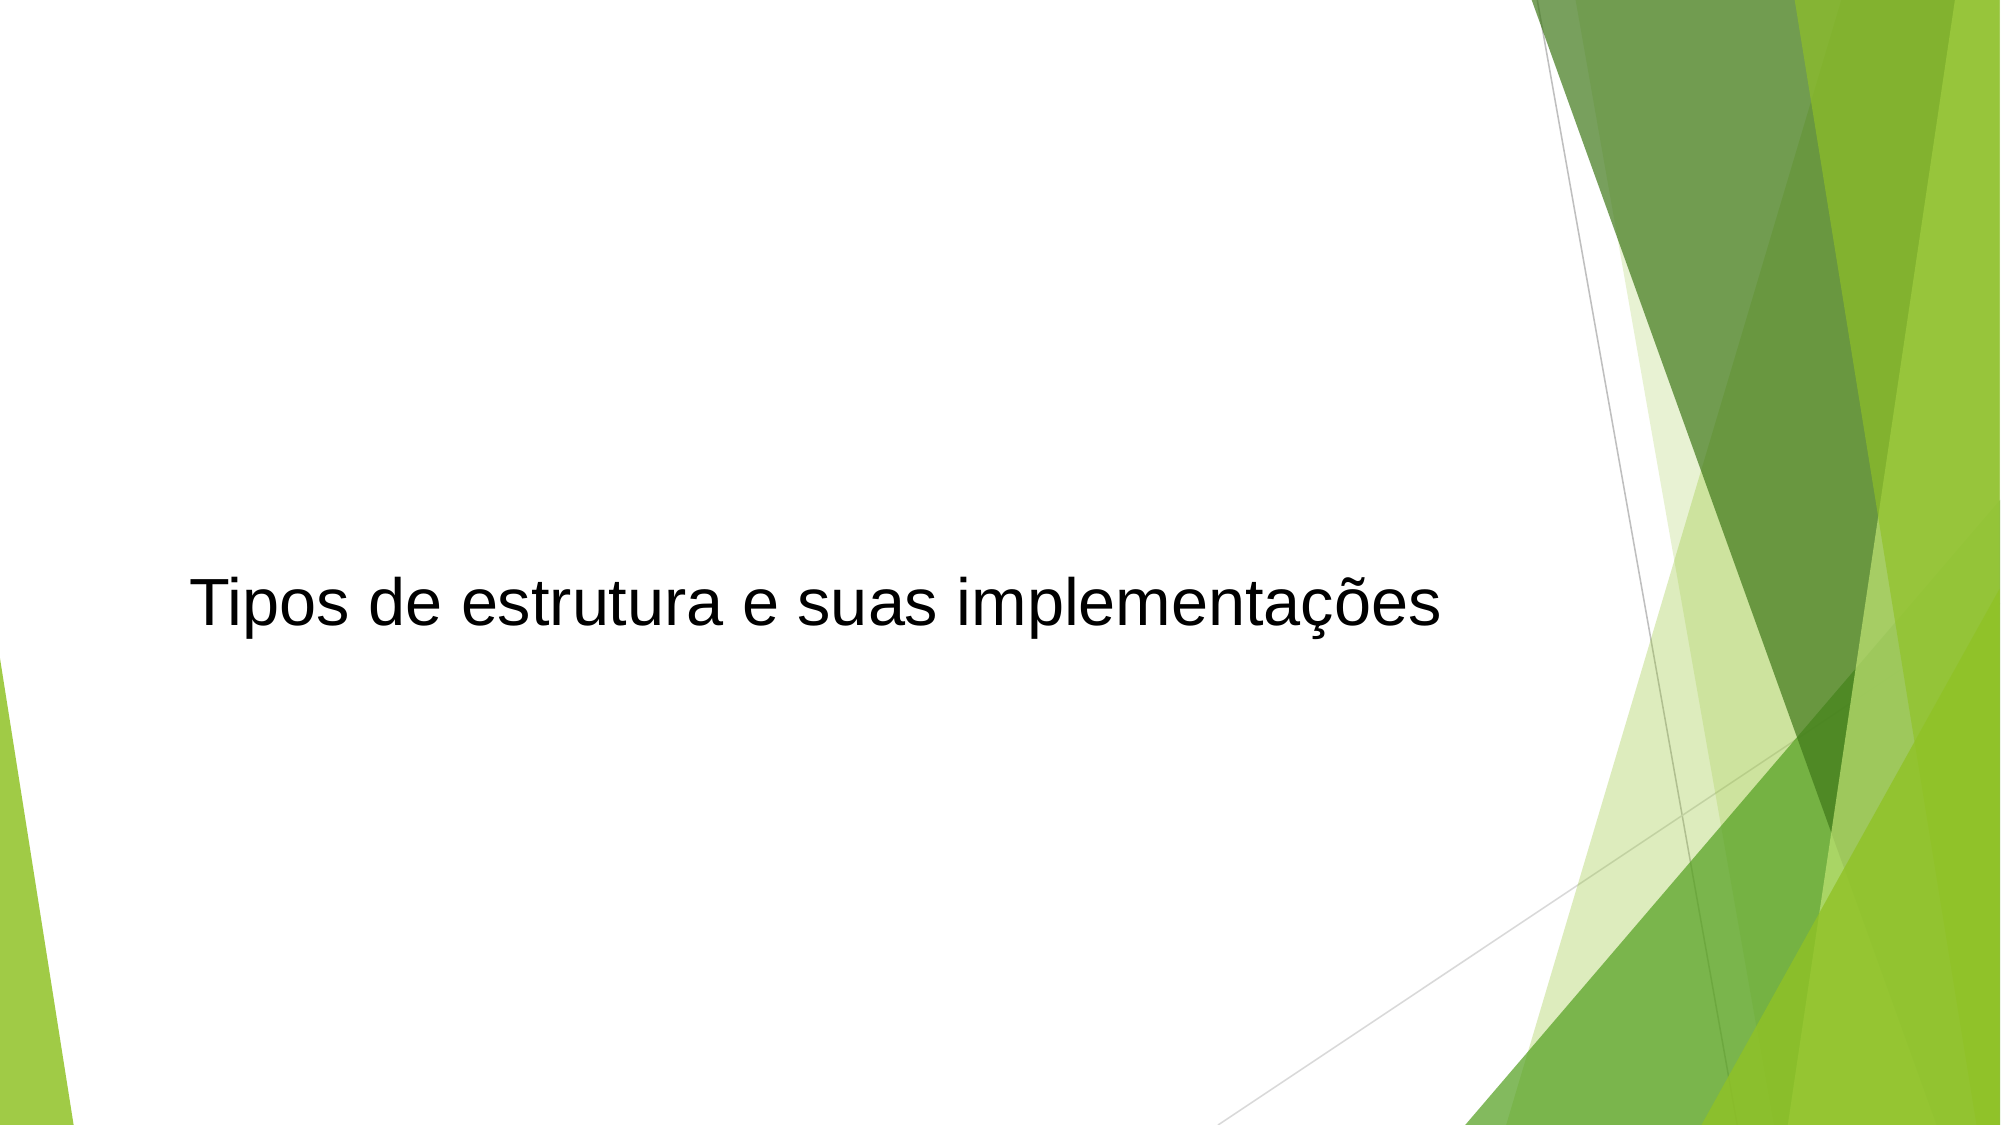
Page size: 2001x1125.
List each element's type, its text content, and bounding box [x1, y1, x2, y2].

subtitle Tipos de estrutura e suas implementações [111, 99, 1522, 1105]
